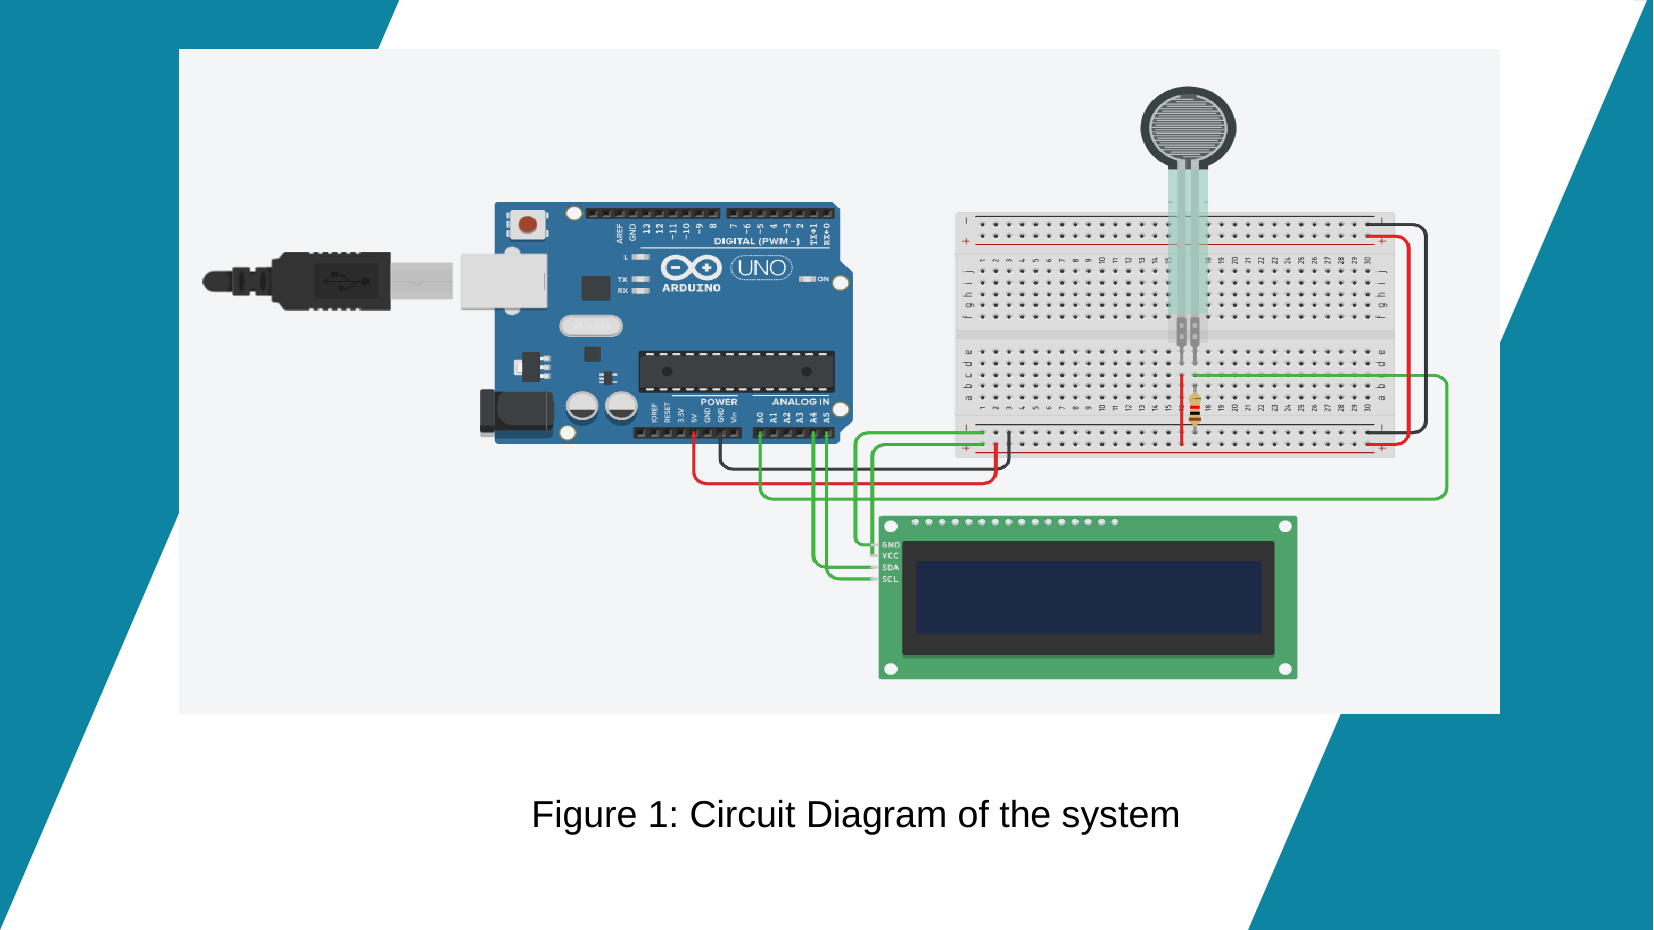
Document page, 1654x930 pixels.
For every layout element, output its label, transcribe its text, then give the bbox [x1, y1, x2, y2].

text_box Figure 1: Circuit Diagram of the system [516, 786, 1238, 863]
picture [179, 49, 1500, 715]
